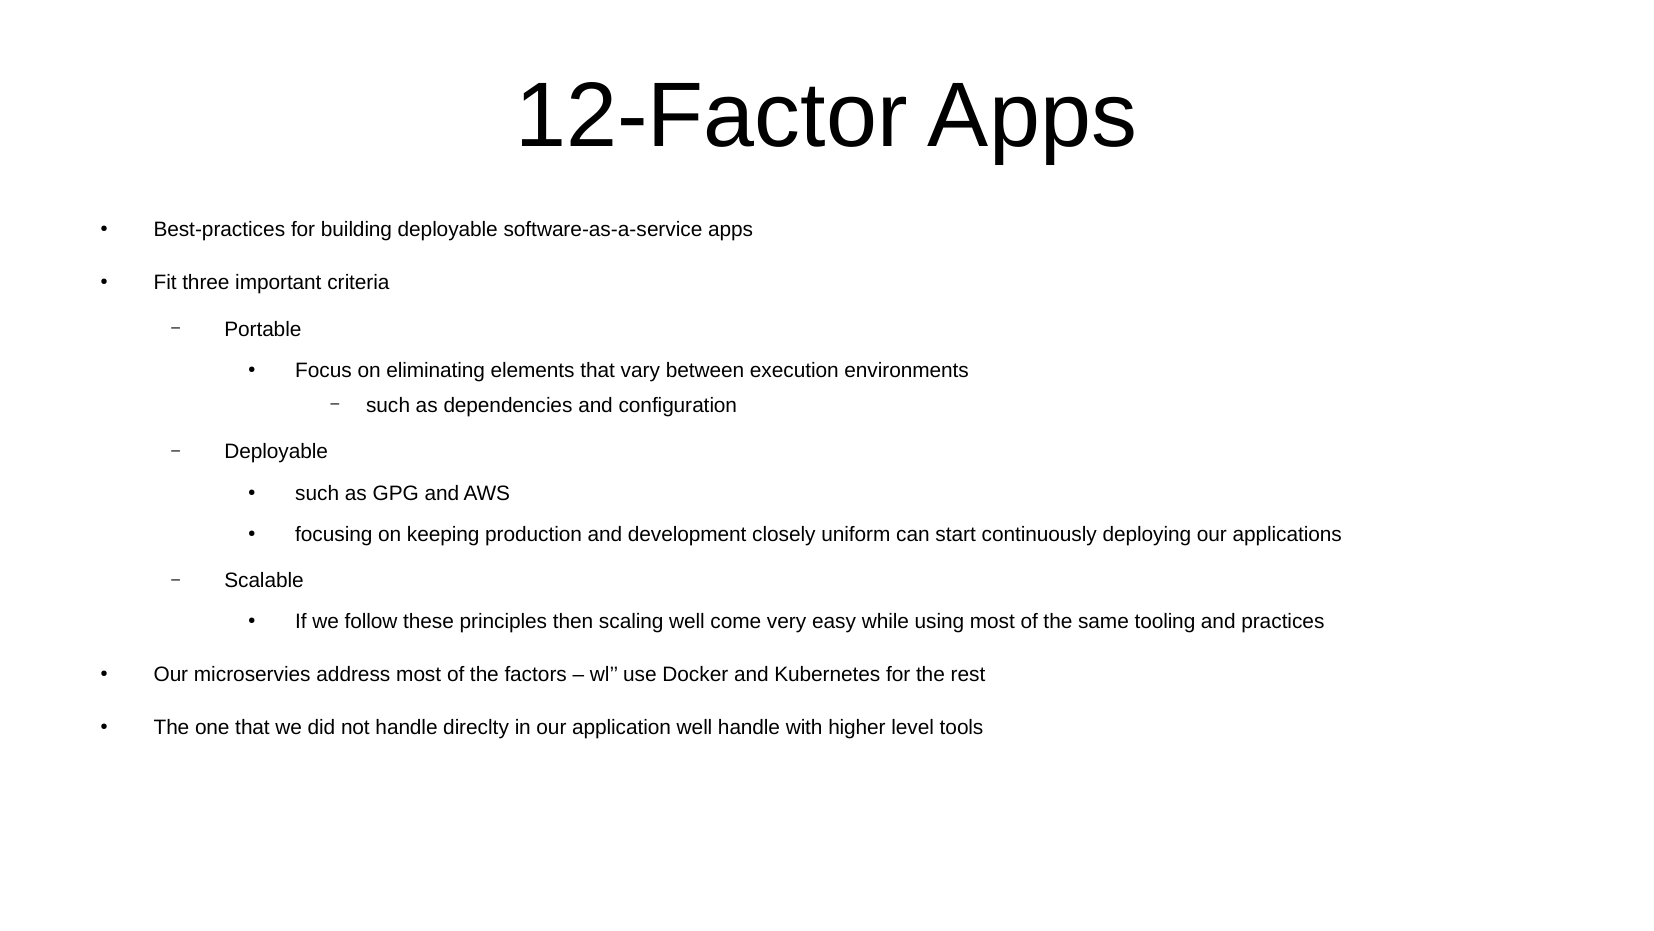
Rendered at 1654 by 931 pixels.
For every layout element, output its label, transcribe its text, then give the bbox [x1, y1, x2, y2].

list Best-practices for building deployable software-as-a-service apps Fit three important criteria Portable Focus on eliminating elements that vary between execution environments such as dependencies and configuration Deployable such as GPG and AWS focusing on keeping production and development closely uniform can start continuously deploying our applications Scalable If we follow these principles then scaling well come very easy while using most of the same tooling and practices Our microservies address most of the factors – wl’’ use Docker and Kubernetes for the rest The one that we did not handle direclty in our application well handle with higher level tools [82, 217, 1636, 901]
title 12-Factor Apps [82, 37, 1571, 193]
